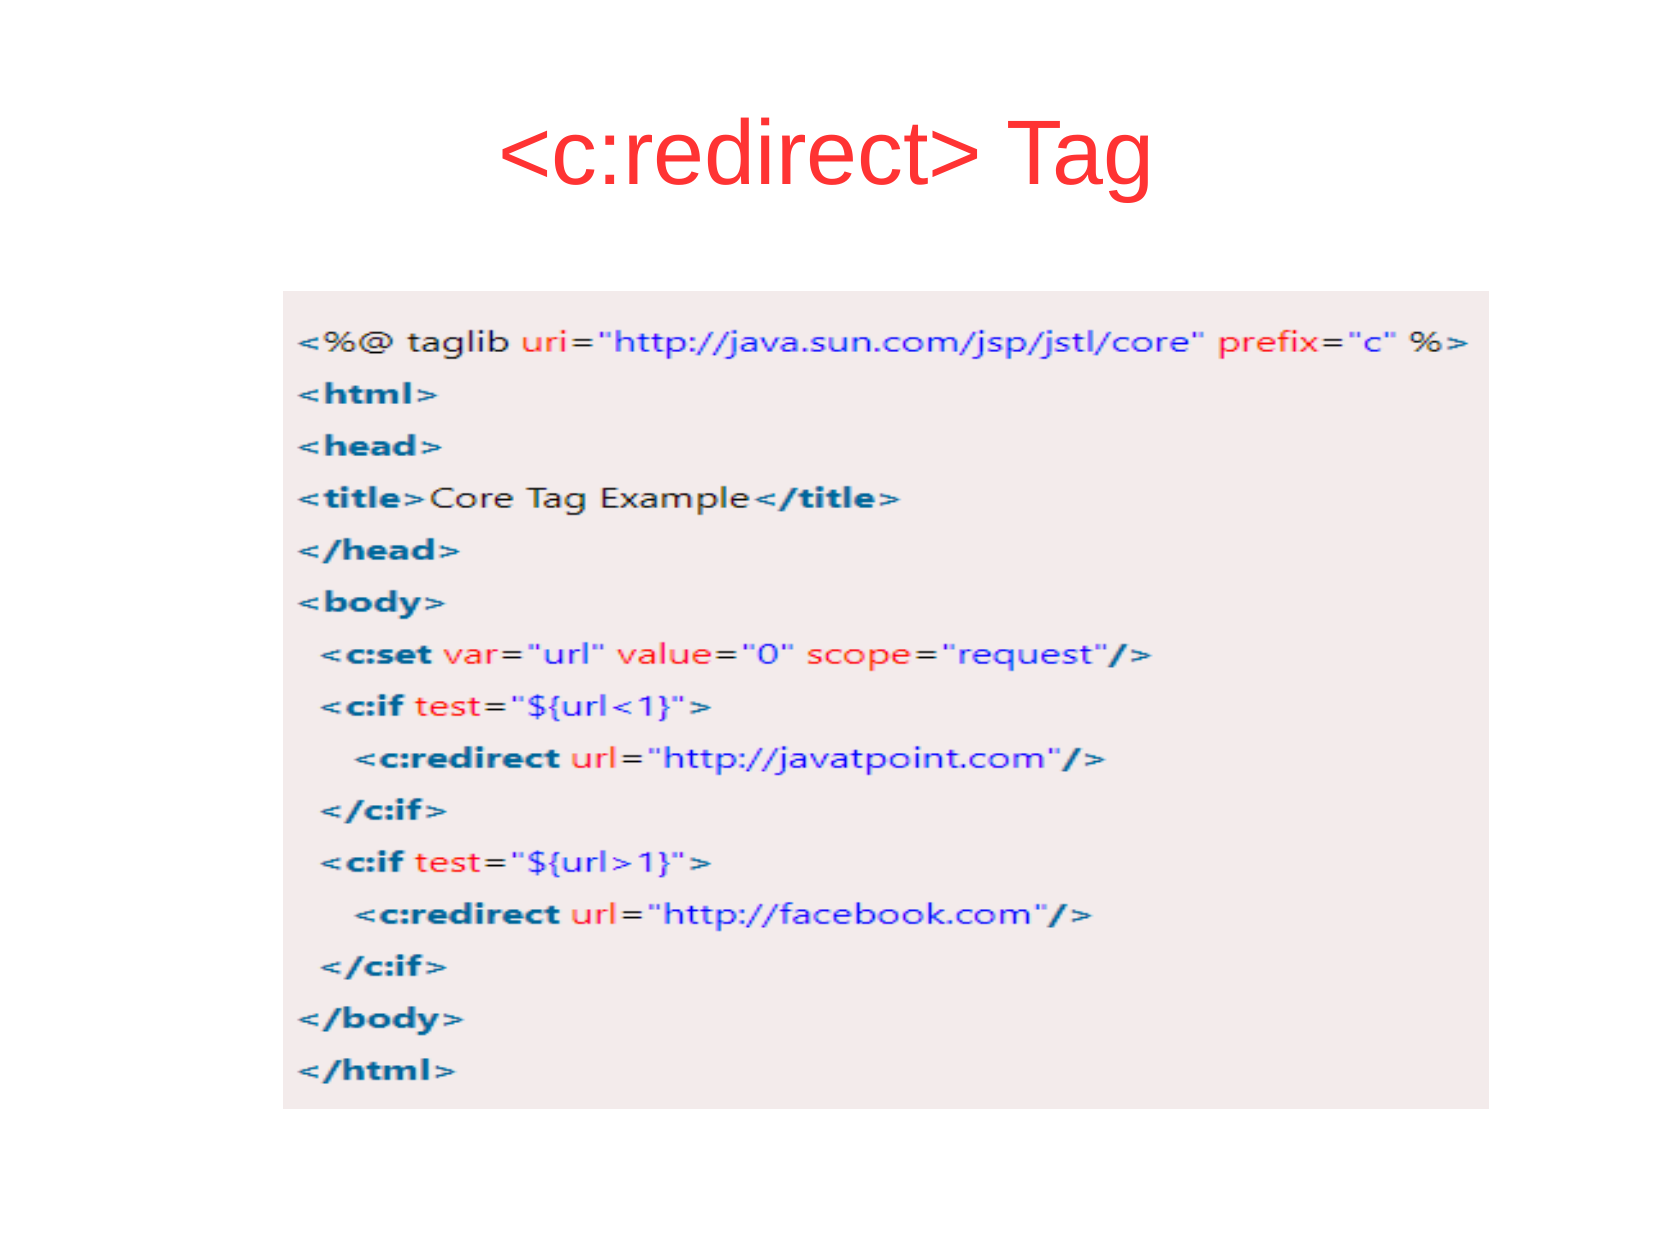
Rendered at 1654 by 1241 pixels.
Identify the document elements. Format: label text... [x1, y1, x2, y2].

title <c:redirect> Tag [82, 49, 1571, 257]
picture [283, 291, 1489, 1109]
